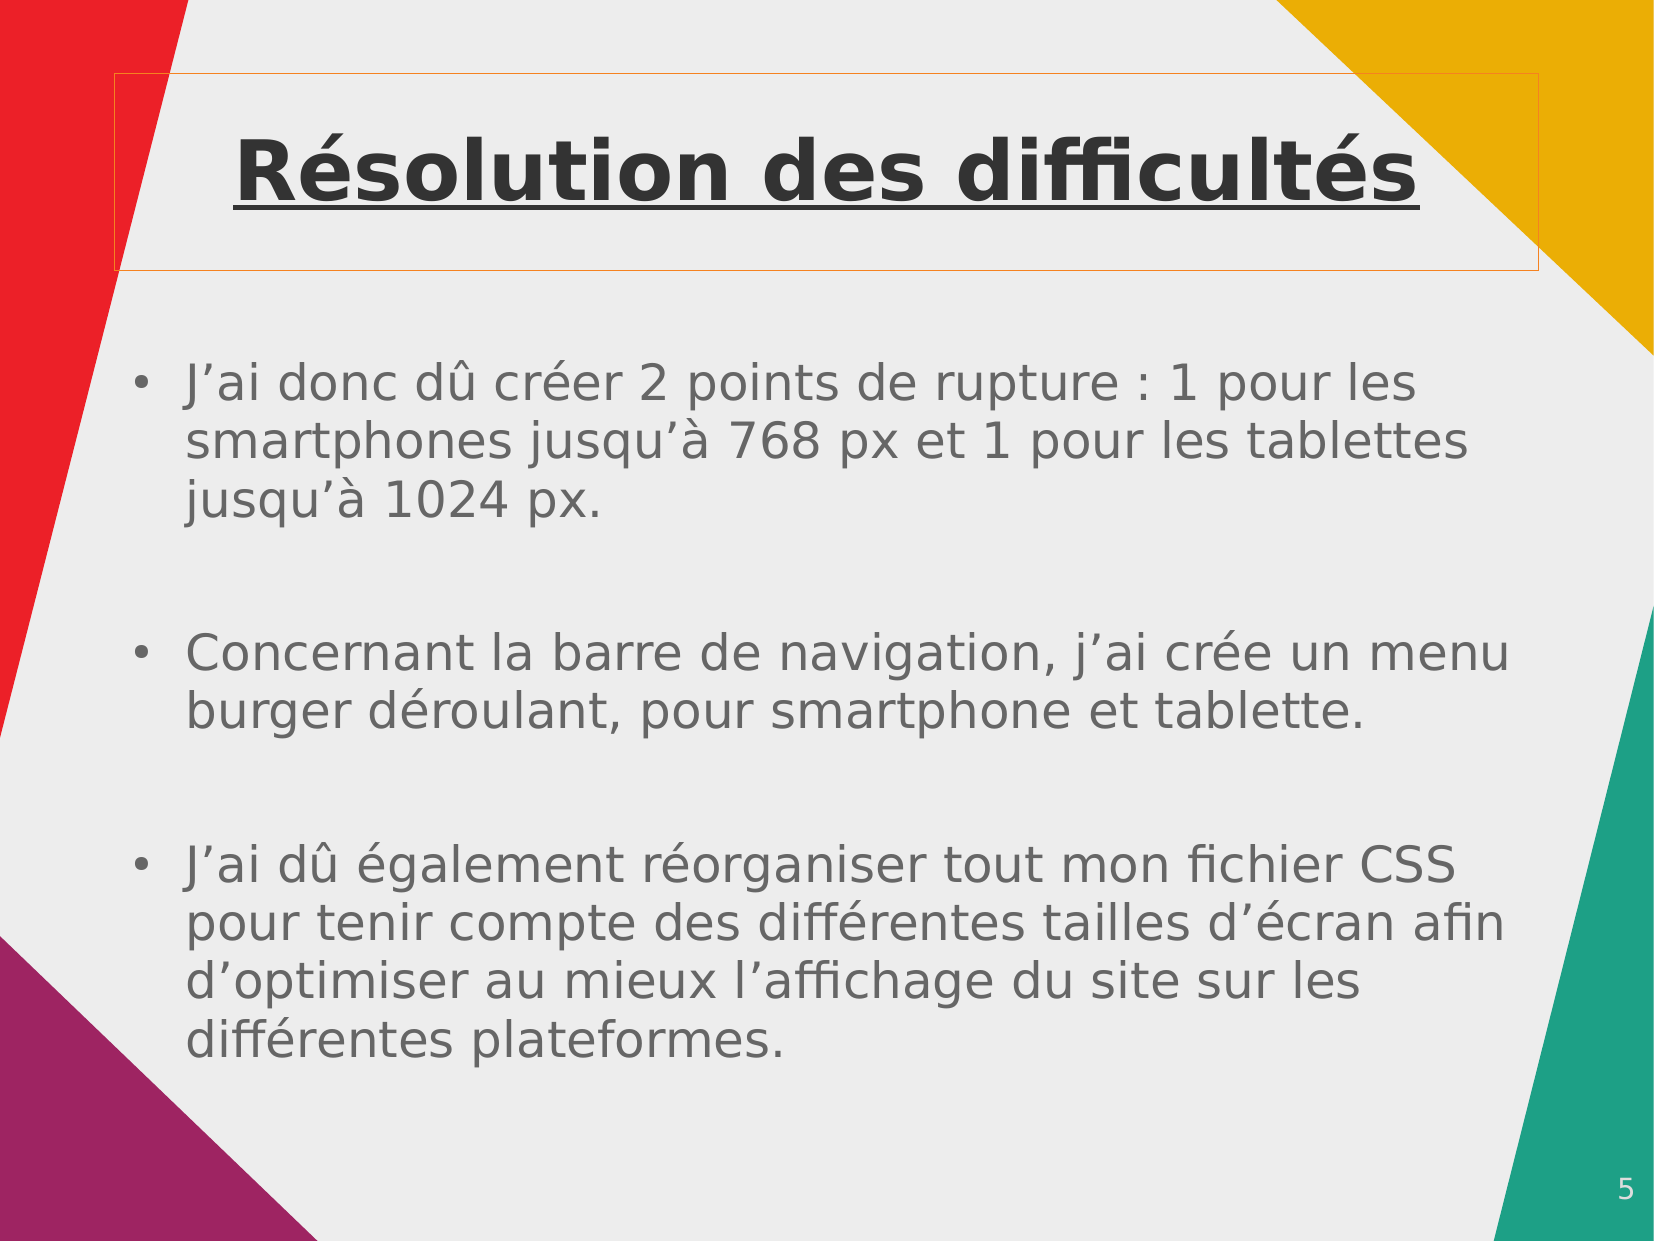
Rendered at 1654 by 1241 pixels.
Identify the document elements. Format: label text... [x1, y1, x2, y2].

title Résolution des difficultés [114, 73, 1539, 271]
list J’ai donc dû créer 2 points de rupture : 1 pour les smartphones jusqu’à 768 px et 1 pour les tablettes jusqu’à 1024 px. Concernant la barre de navigation, j’ai crée un menu burger déroulant, pour smartphone et tablette. J’ai dû également réorganiser tout mon fichier CSS pour tenir compte des différentes tailles d’écran afin d’optimiser au mieux l’affichage du site sur les différentes plateformes. [114, 354, 1539, 1099]
